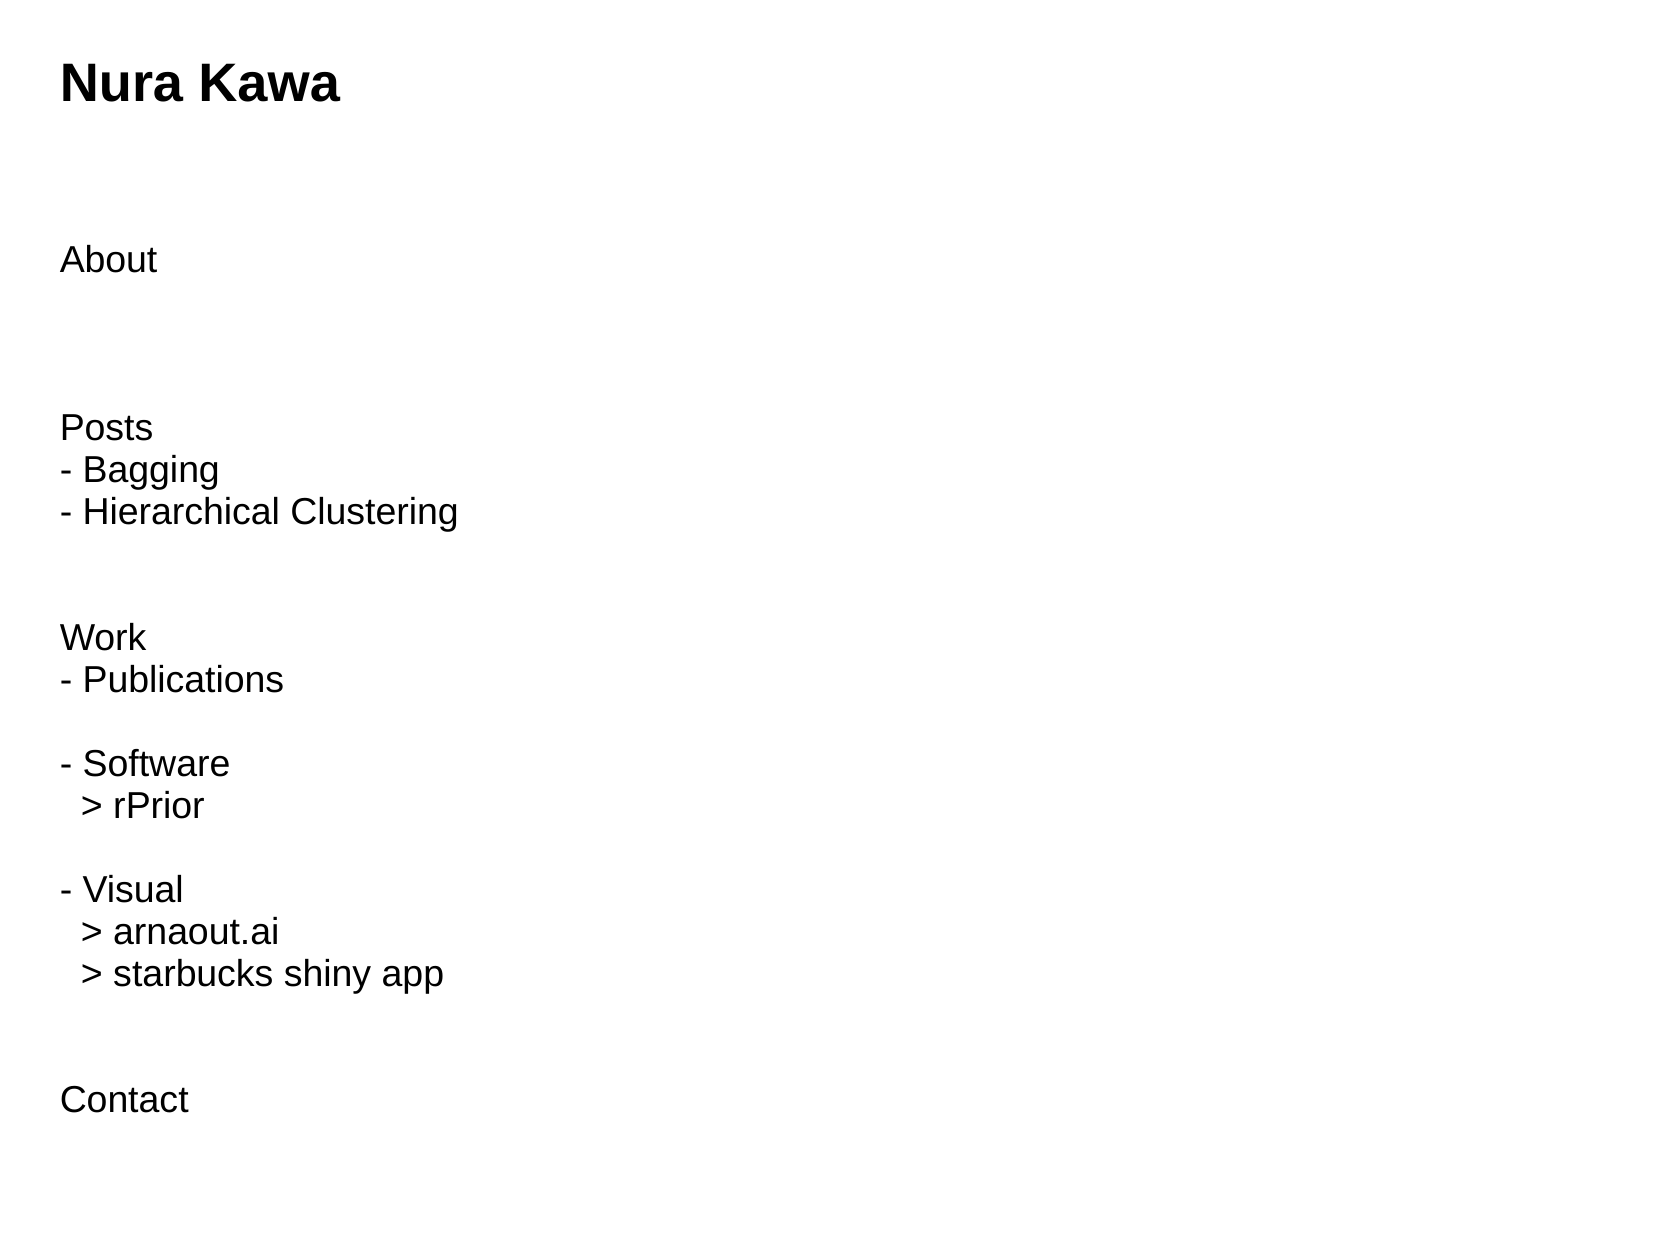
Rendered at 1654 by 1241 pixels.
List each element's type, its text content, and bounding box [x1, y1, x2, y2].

text_box Nura Kawa About Posts - Bagging - Hierarchical Clustering Work - Publications - Software > rPrior - Visual > arnaout.ai > starbucks shiny app Contact [45, 45, 661, 1171]
